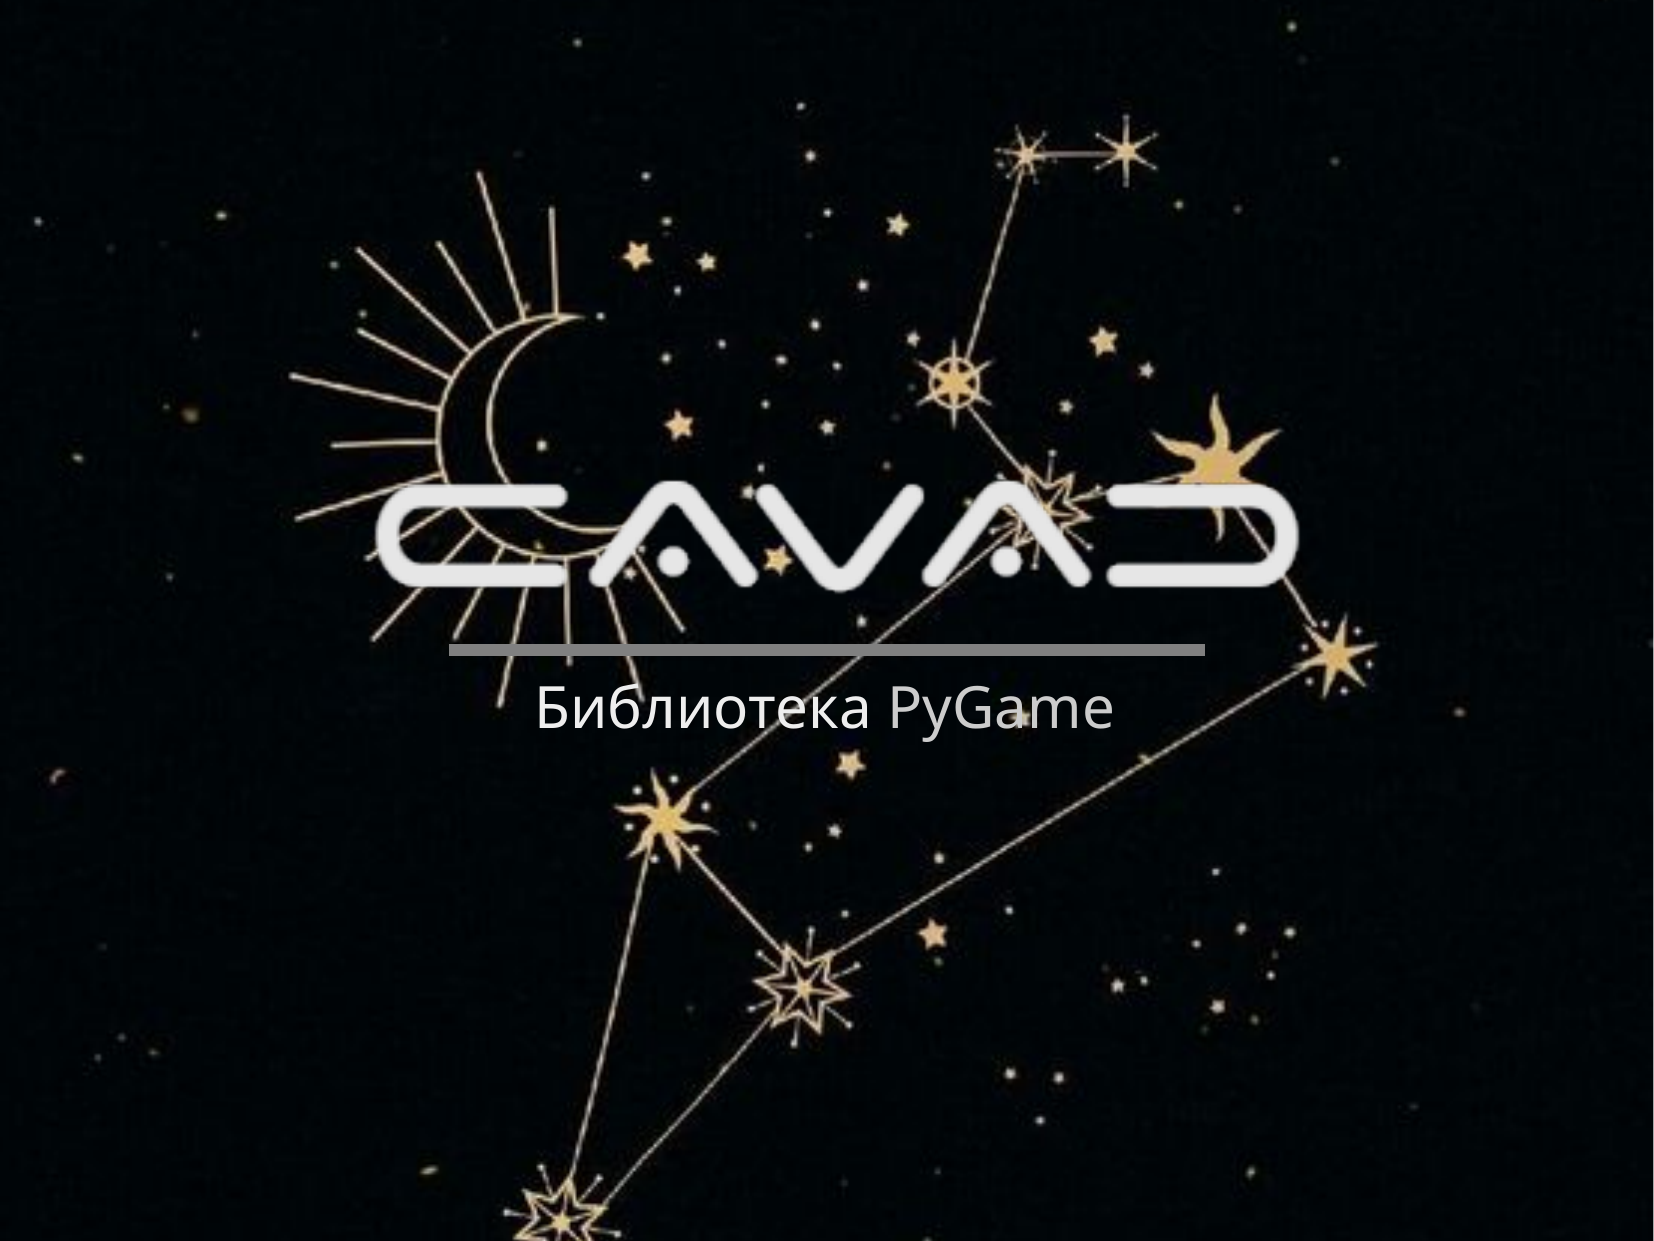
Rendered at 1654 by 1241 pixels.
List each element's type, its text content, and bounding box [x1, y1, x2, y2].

text_box Библиотека PyGame [519, 659, 1489, 746]
picture [0, 0, 1654, 1241]
